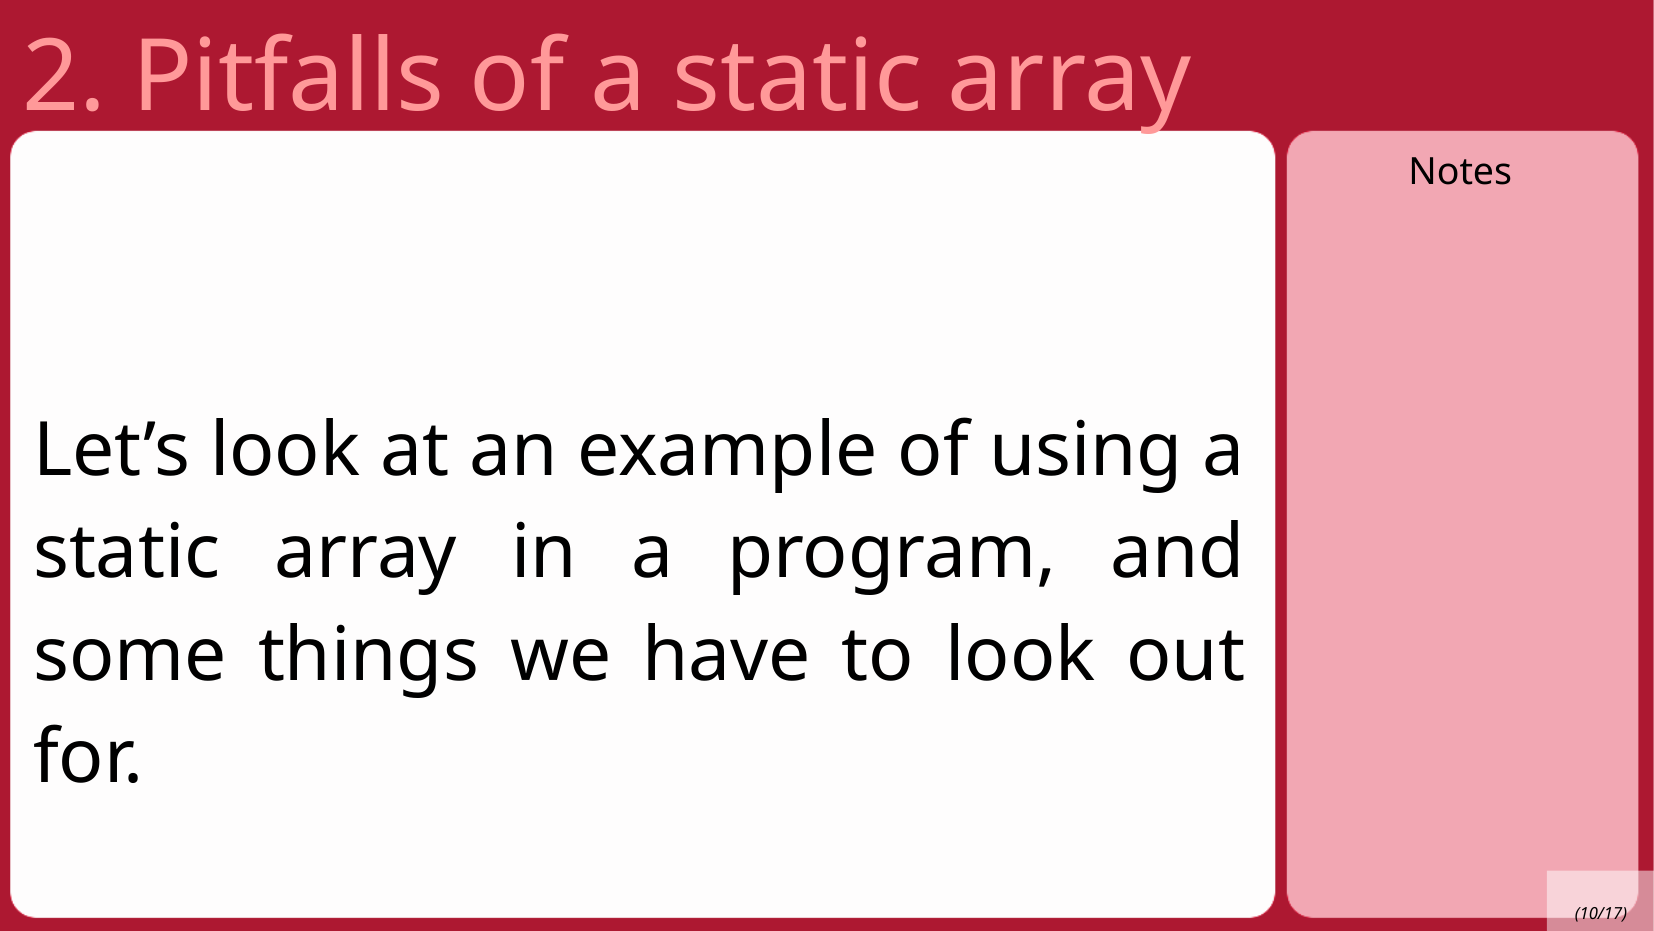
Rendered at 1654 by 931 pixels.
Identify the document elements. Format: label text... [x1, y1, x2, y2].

picture [0, 0, 1654, 931]
text_box Let’s look at an example of using a static array in a program, and some things we have to look out for. [33, 395, 1246, 760]
text_box (16/17) [1546, 877, 1654, 931]
title 2. Pitfalls of a static array [22, 7, 1511, 136]
text_box Notes [1290, 141, 1631, 199]
